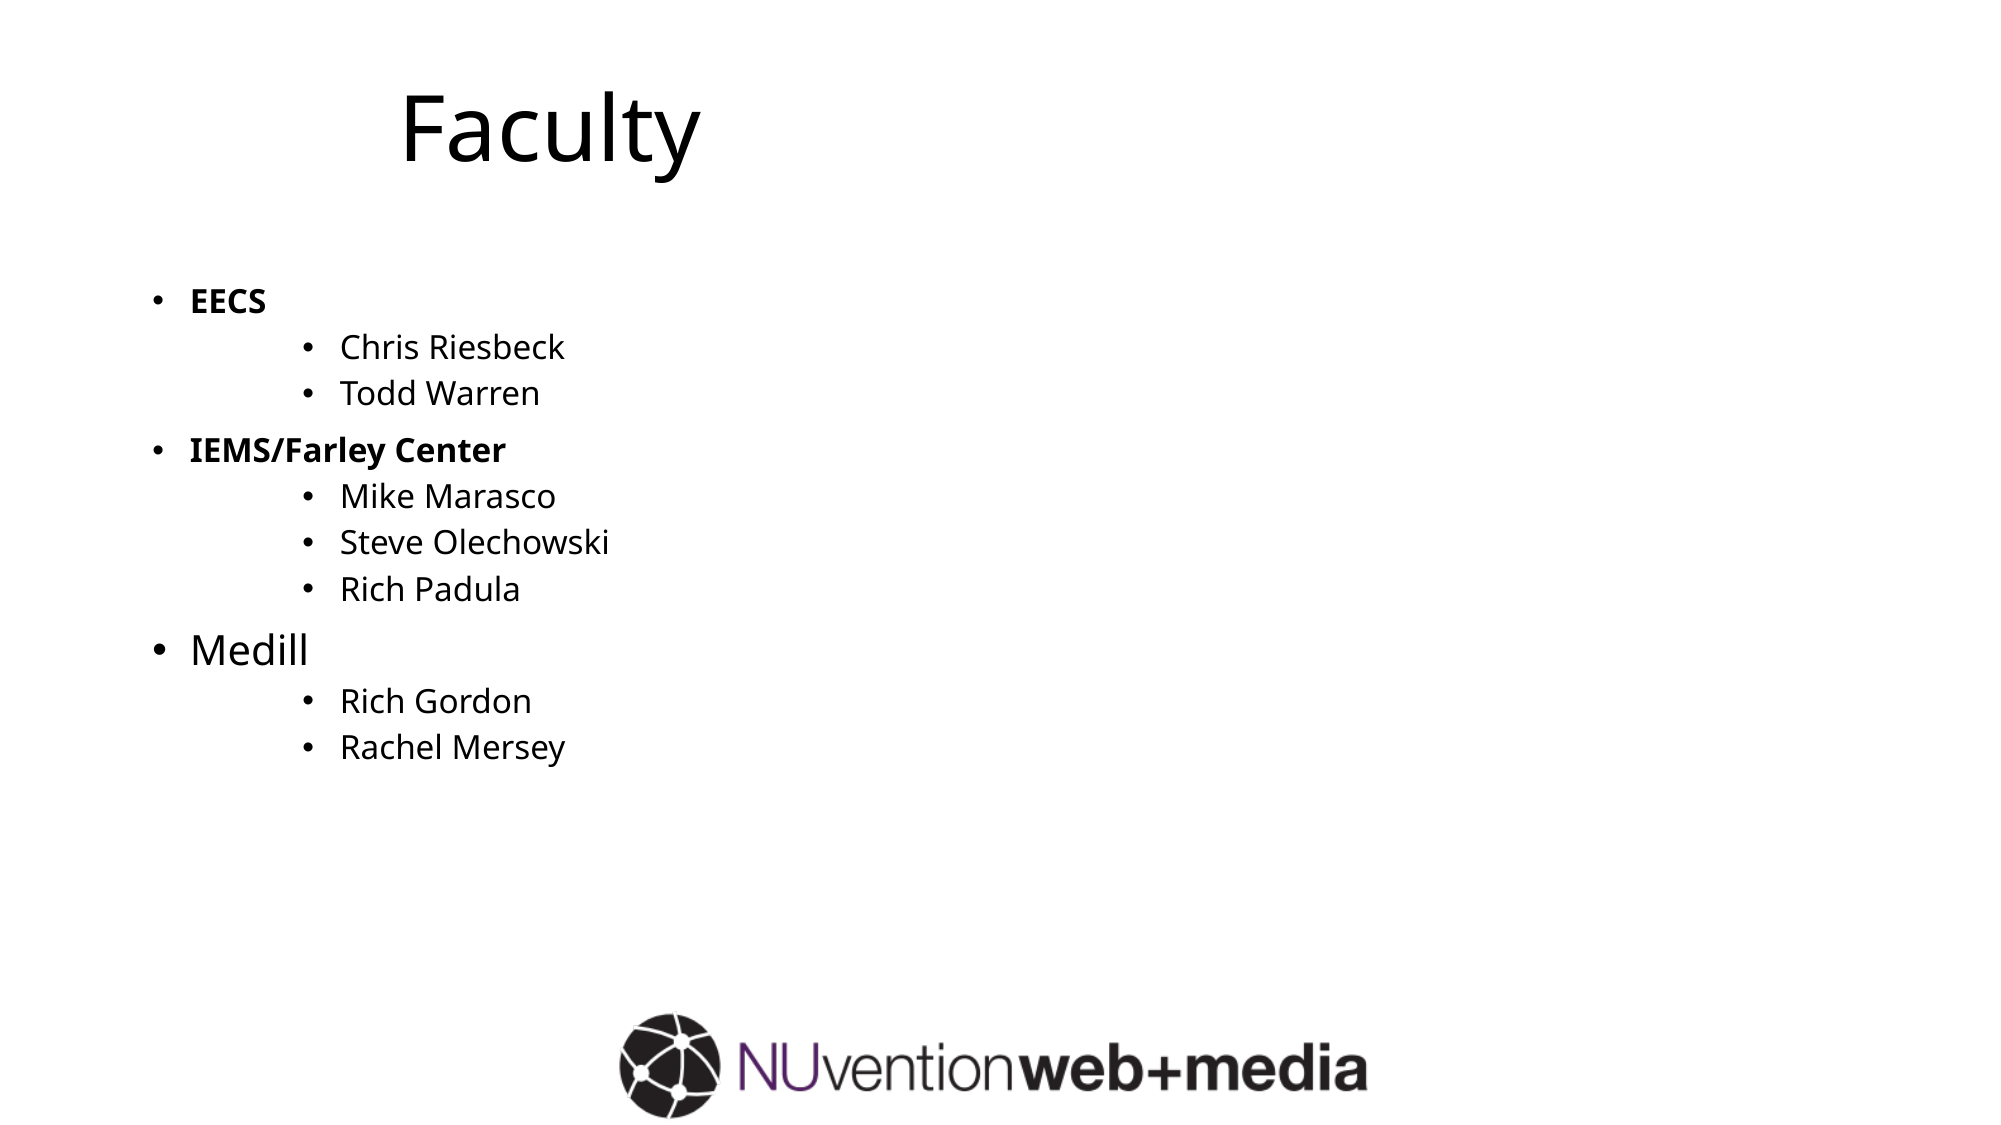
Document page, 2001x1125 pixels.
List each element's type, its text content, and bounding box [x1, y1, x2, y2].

title Faculty [383, 75, 1851, 175]
list EECS Chris Riesbeck Todd Warren IEMS/Farley Center Mike Marasco Steve Olechowski Rich Padula Medill Rich Gordon Rachel Mersey [137, 277, 1863, 991]
